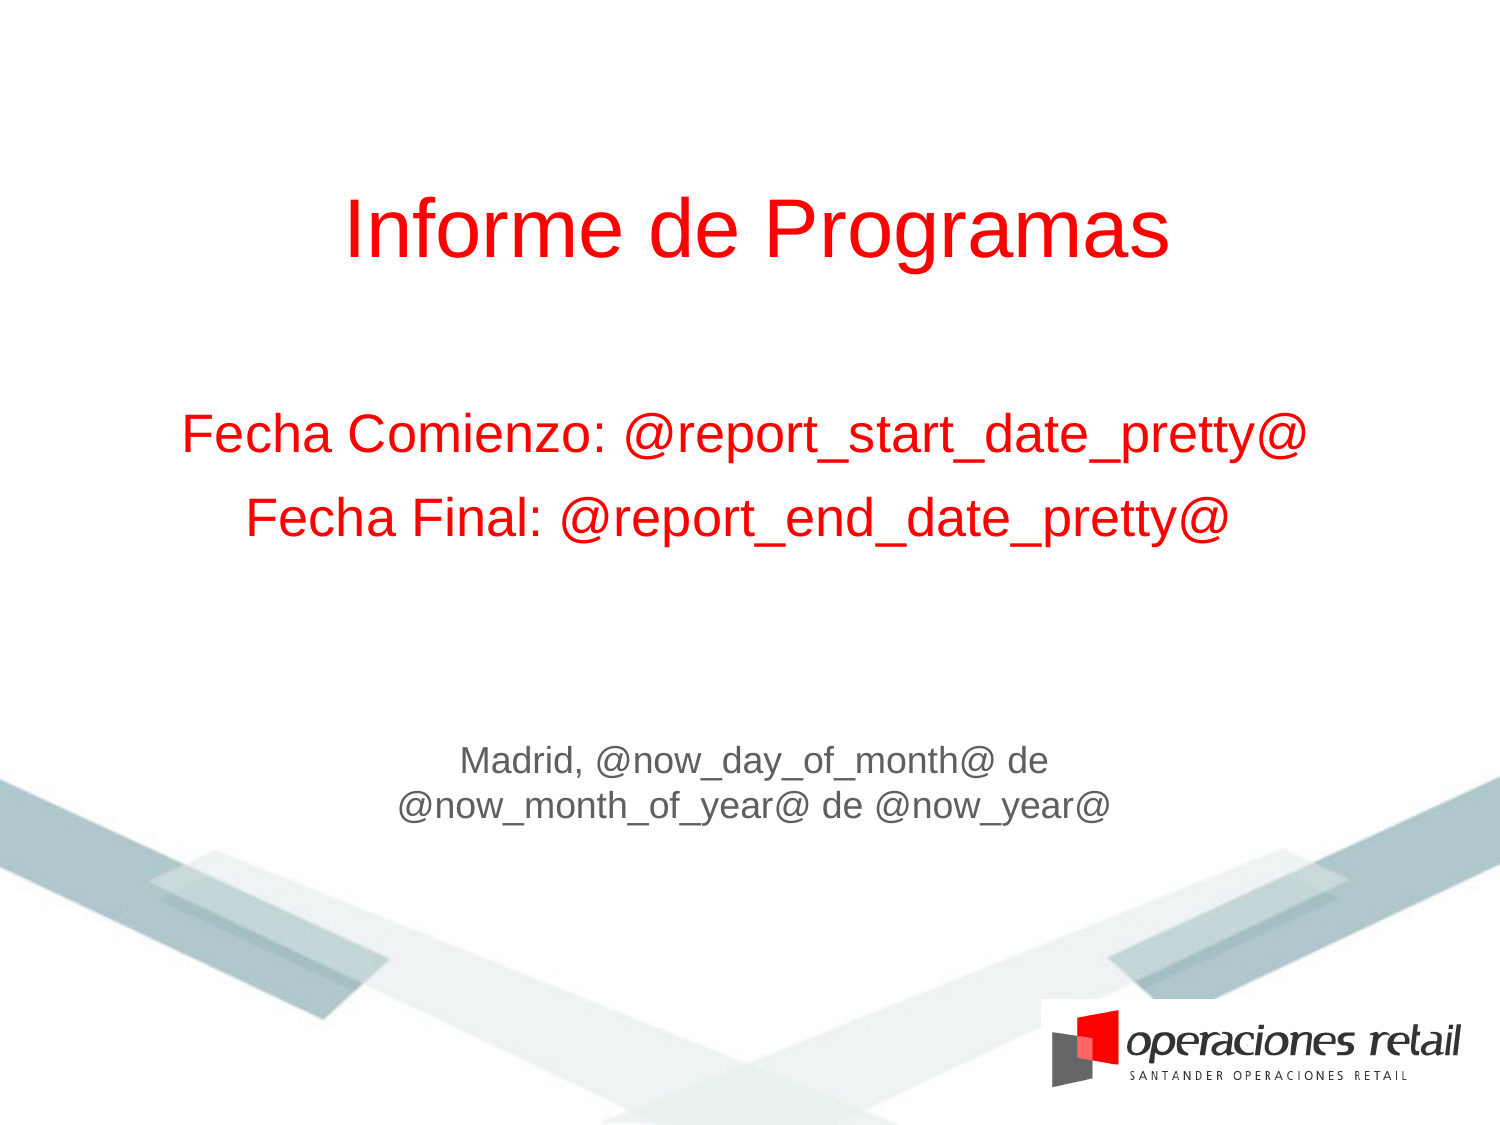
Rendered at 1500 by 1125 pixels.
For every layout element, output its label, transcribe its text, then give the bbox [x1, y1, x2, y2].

text_box Fecha Comienzo: @report_start_date_pretty@ Fecha Final: @report_end_date_pretty@ [159, 383, 1335, 555]
text_box Madrid, @now_day_of_month@ de @now_month_of_year@ de @now_year@ [345, 721, 1164, 834]
picture [0, 0, 1500, 1125]
text_box Informe de Programas [289, 159, 1241, 282]
